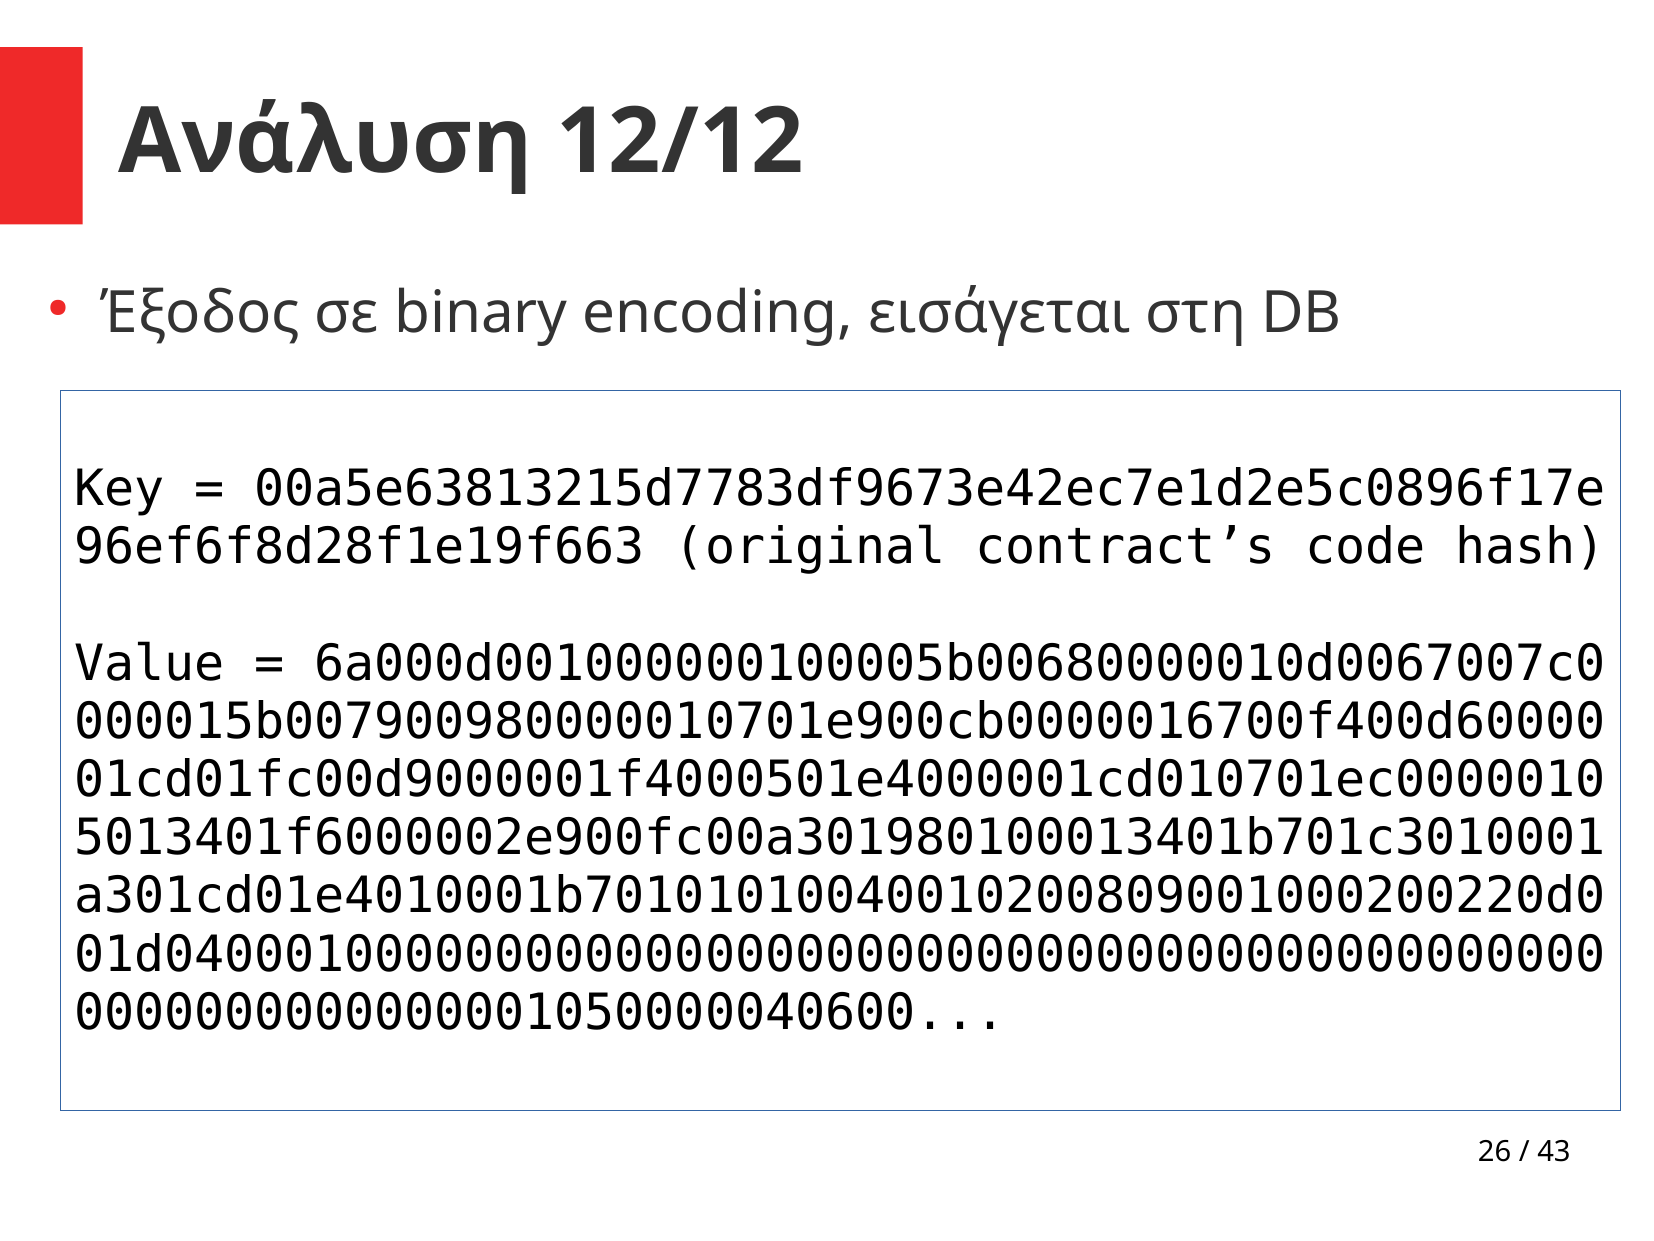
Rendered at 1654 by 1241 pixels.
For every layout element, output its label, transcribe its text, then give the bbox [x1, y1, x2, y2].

text_box Key = 00a5e63813215d7783df9673e42ec7e1d2e5c0896f17e 96ef6f8d28f1e19f663 (original contract’s code hash) Value = 6a000d001000000100005b00680000010d0067007c0 000015b007900980000010701e900cb0000016700f400d6000001cd01fc00d9000001f4000501e4000001cd010701ec00000105013401f6000002e900fc00a301980100013401b701c3010001a301cd01e4010001b70101010040010200809001000200220d001d0400010000000000000000000000000000000000000000000000000000000001050000040600... [60, 390, 1621, 1111]
title Ανάλυση 12/12 [118, 33, 1571, 241]
list Έξοδος σε binary encoding, εισάγεται στη DB [30, 270, 1621, 376]
